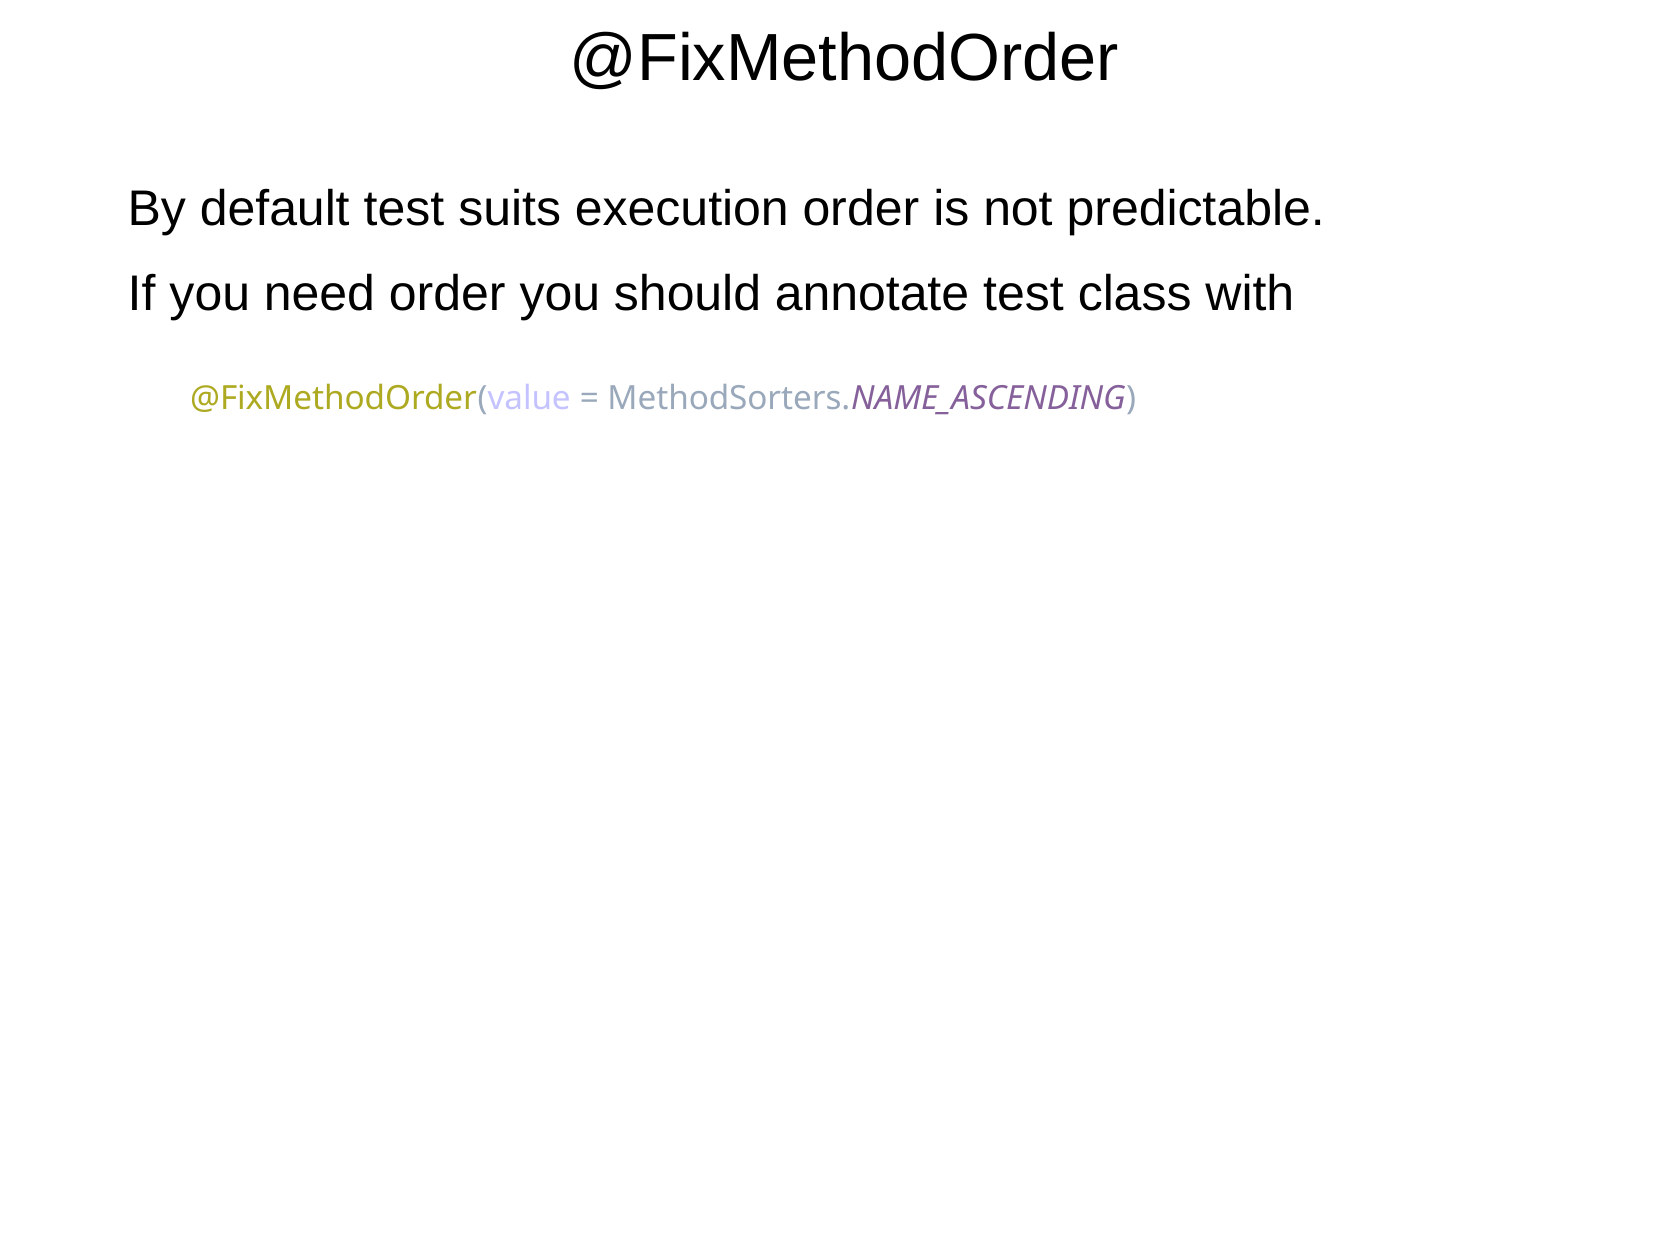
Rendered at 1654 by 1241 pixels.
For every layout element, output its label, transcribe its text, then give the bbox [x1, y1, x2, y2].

text_box @FixMethodOrder(value = MethodSorters.NAME_ASCENDING) [175, 366, 1268, 421]
list By default test suits execution order is not predictable. If you need order you should annotate test class with [56, 180, 1546, 513]
title @FixMethodOrder [82, 13, 1571, 100]
